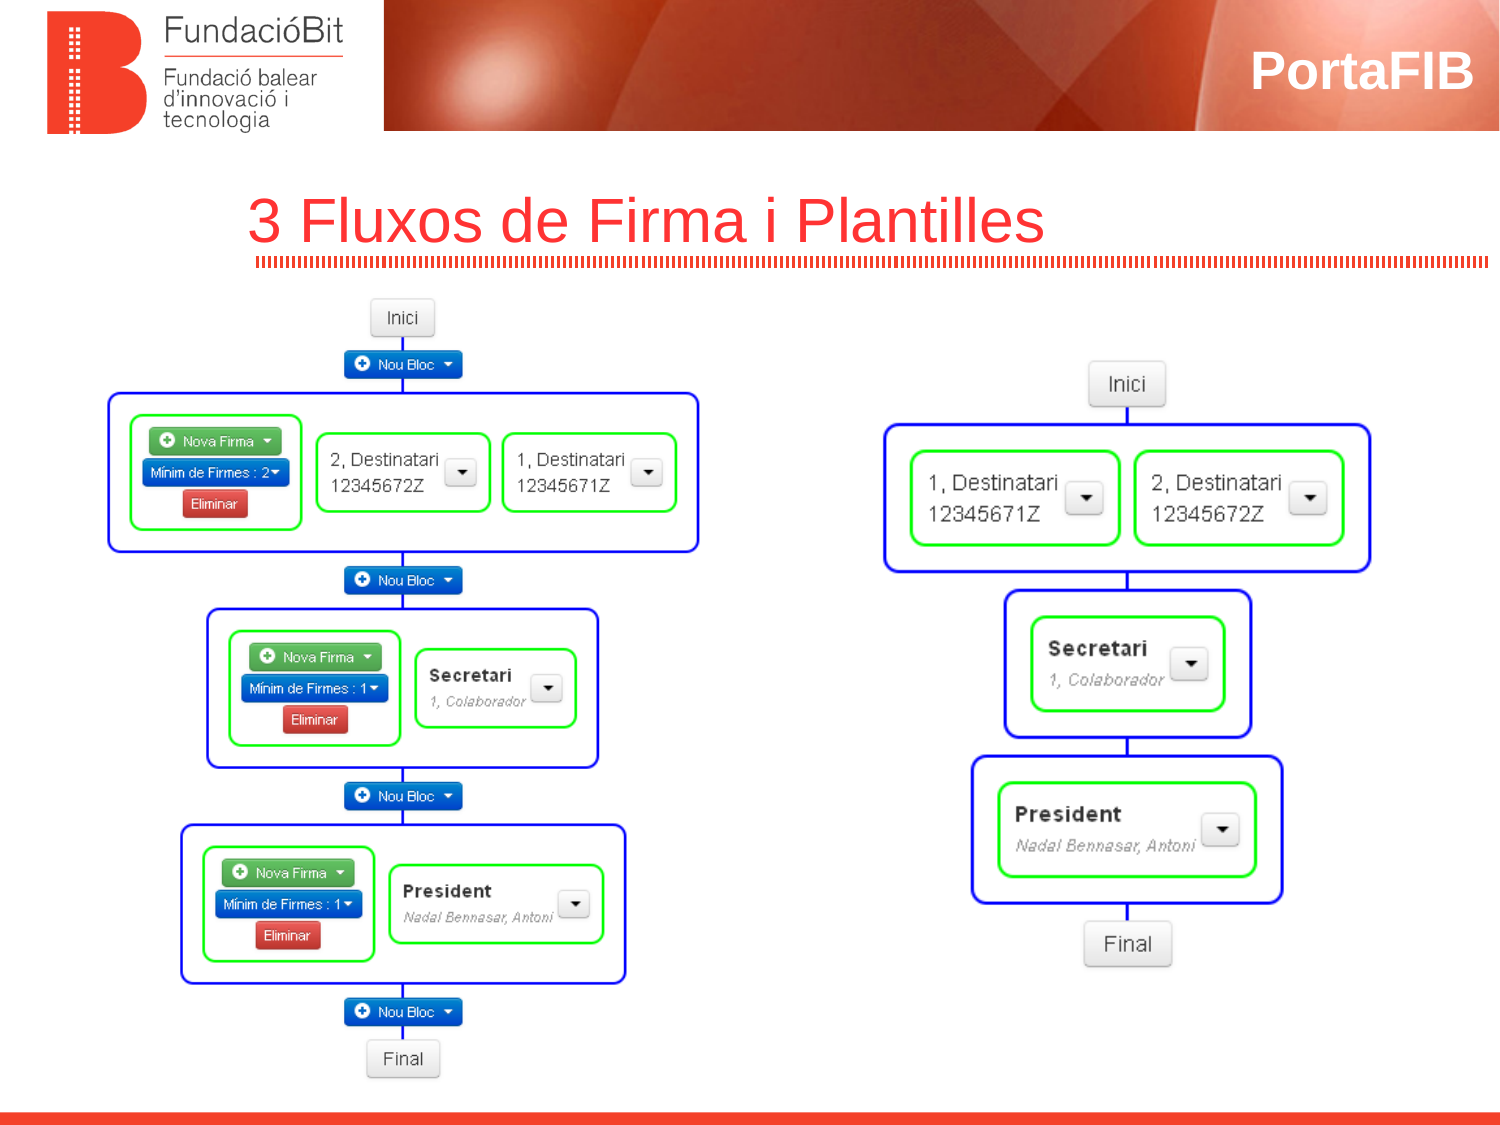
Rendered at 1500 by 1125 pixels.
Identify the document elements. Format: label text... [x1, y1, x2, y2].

picture [47, 11, 343, 134]
list 3 Fluxos de Firma i Plantilles [75, 186, 1425, 257]
picture [860, 331, 1417, 1002]
picture [75, 288, 719, 1094]
title PortaFIB [324, 19, 1477, 123]
picture [383, 0, 1500, 131]
